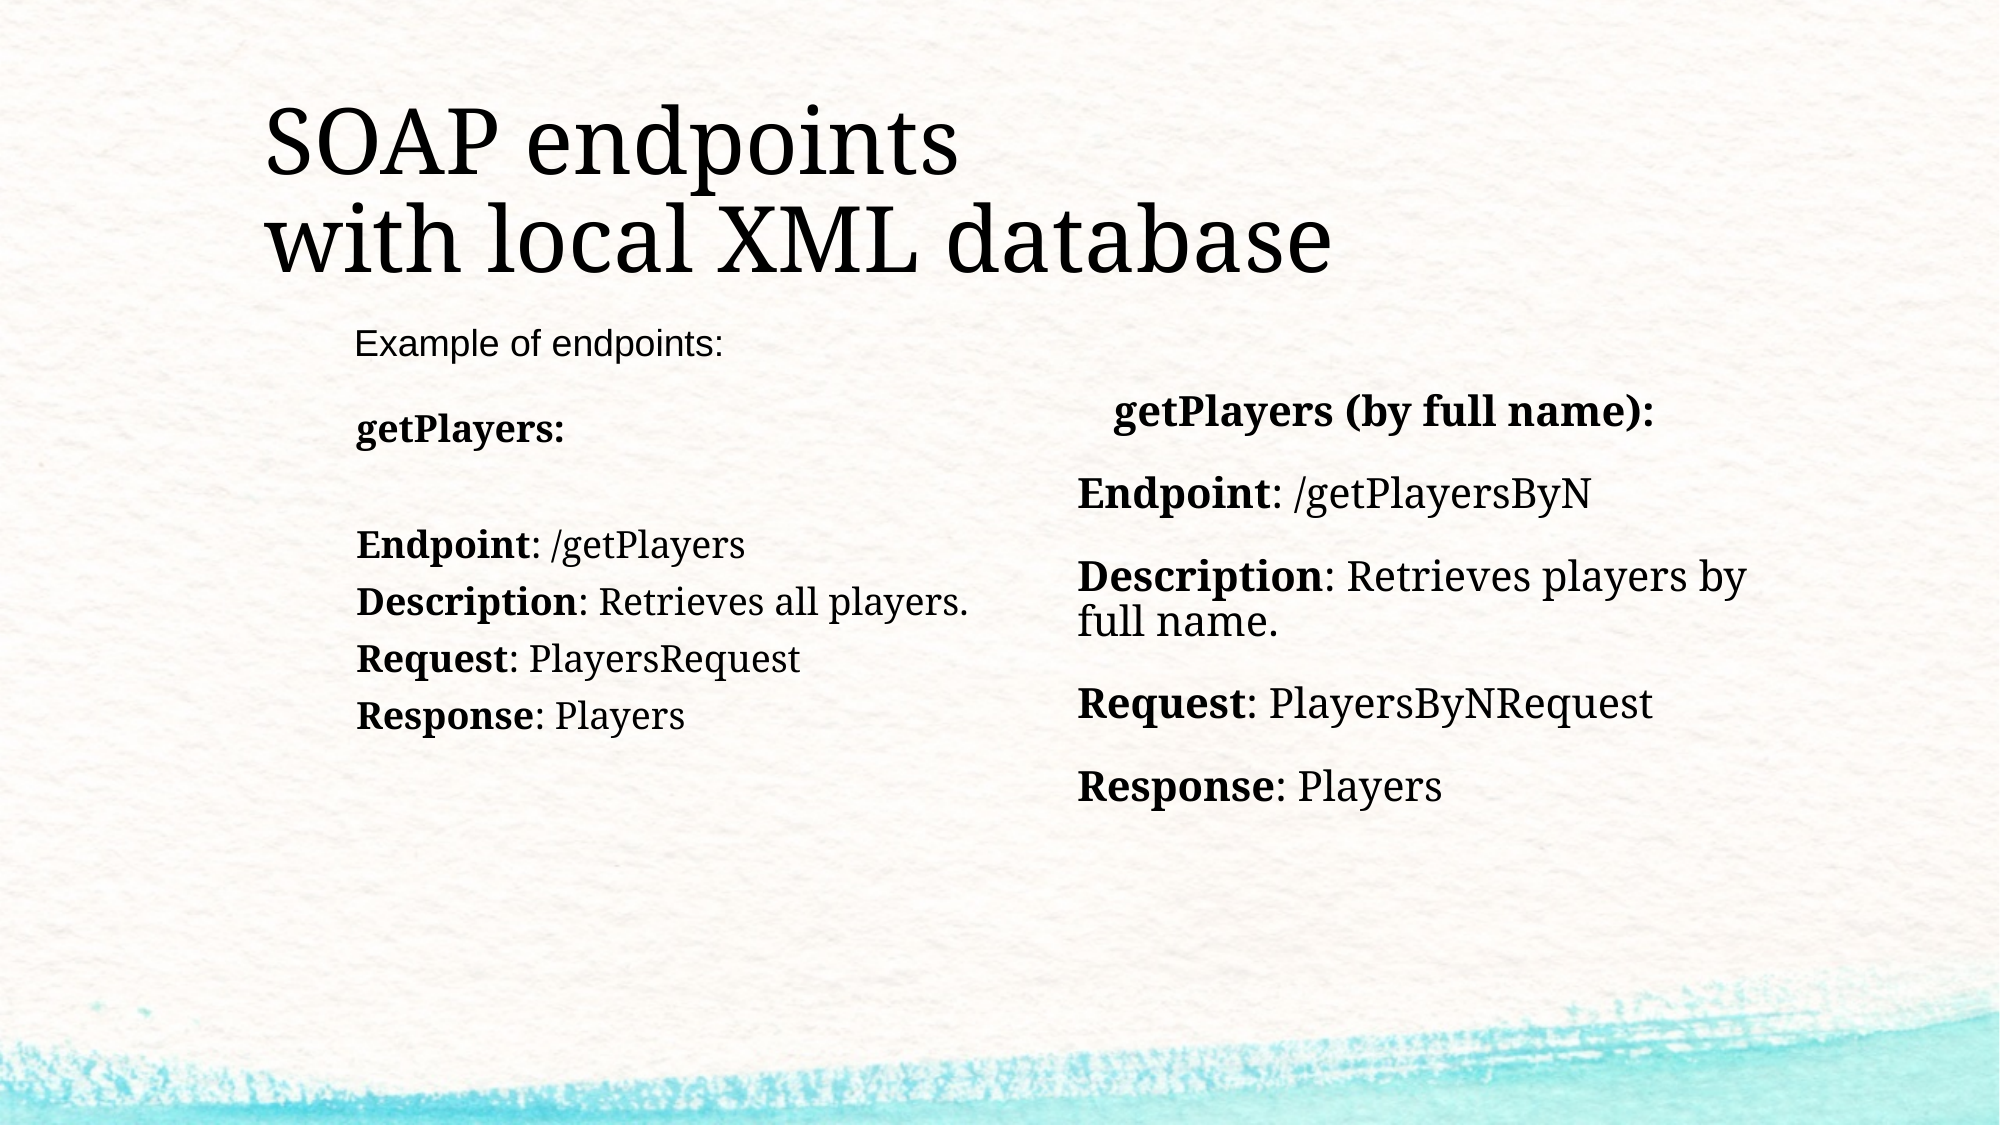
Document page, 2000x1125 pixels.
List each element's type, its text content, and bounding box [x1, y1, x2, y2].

picture [0, 0, 2000, 1125]
title SOAP endpoints with local XML database [249, 87, 1825, 276]
list getPlayers (by full name): Endpoint: /getPlayersByN Description: Retrieves players by full name. Request: PlayersByNRequest Response: Players [1062, 382, 1825, 1071]
list getPlayers: Endpoint: /getPlayers Description: Retrieves all players. Request: PlayersRequest Response: Players [249, 341, 1012, 1029]
text_box Example of endpoints: [339, 315, 815, 402]
